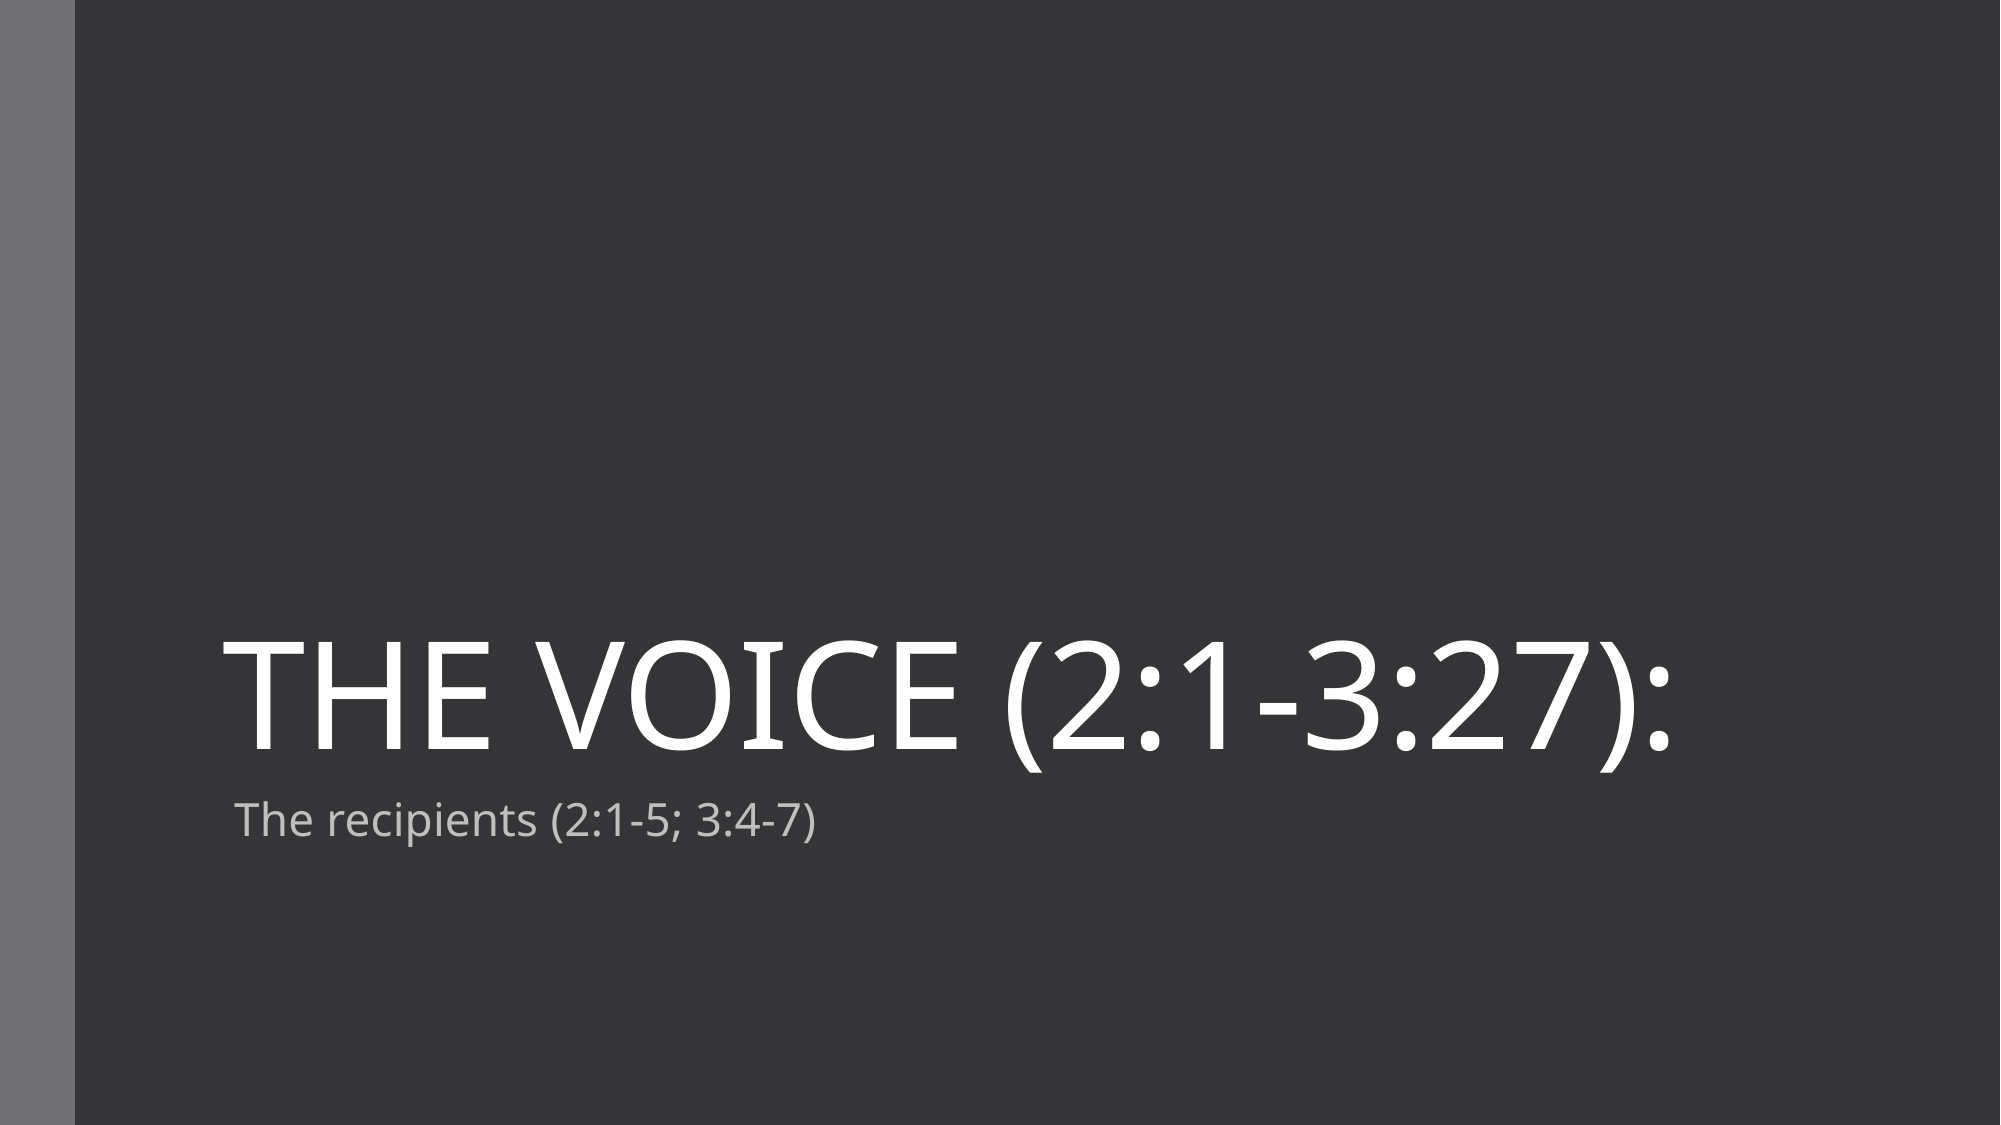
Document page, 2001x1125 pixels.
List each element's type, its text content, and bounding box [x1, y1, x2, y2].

subtitle The recipients (2:1-5; 3:4-7) [206, 787, 1752, 1066]
title THE VOICE (2:1-3:27): [206, 124, 1752, 787]
